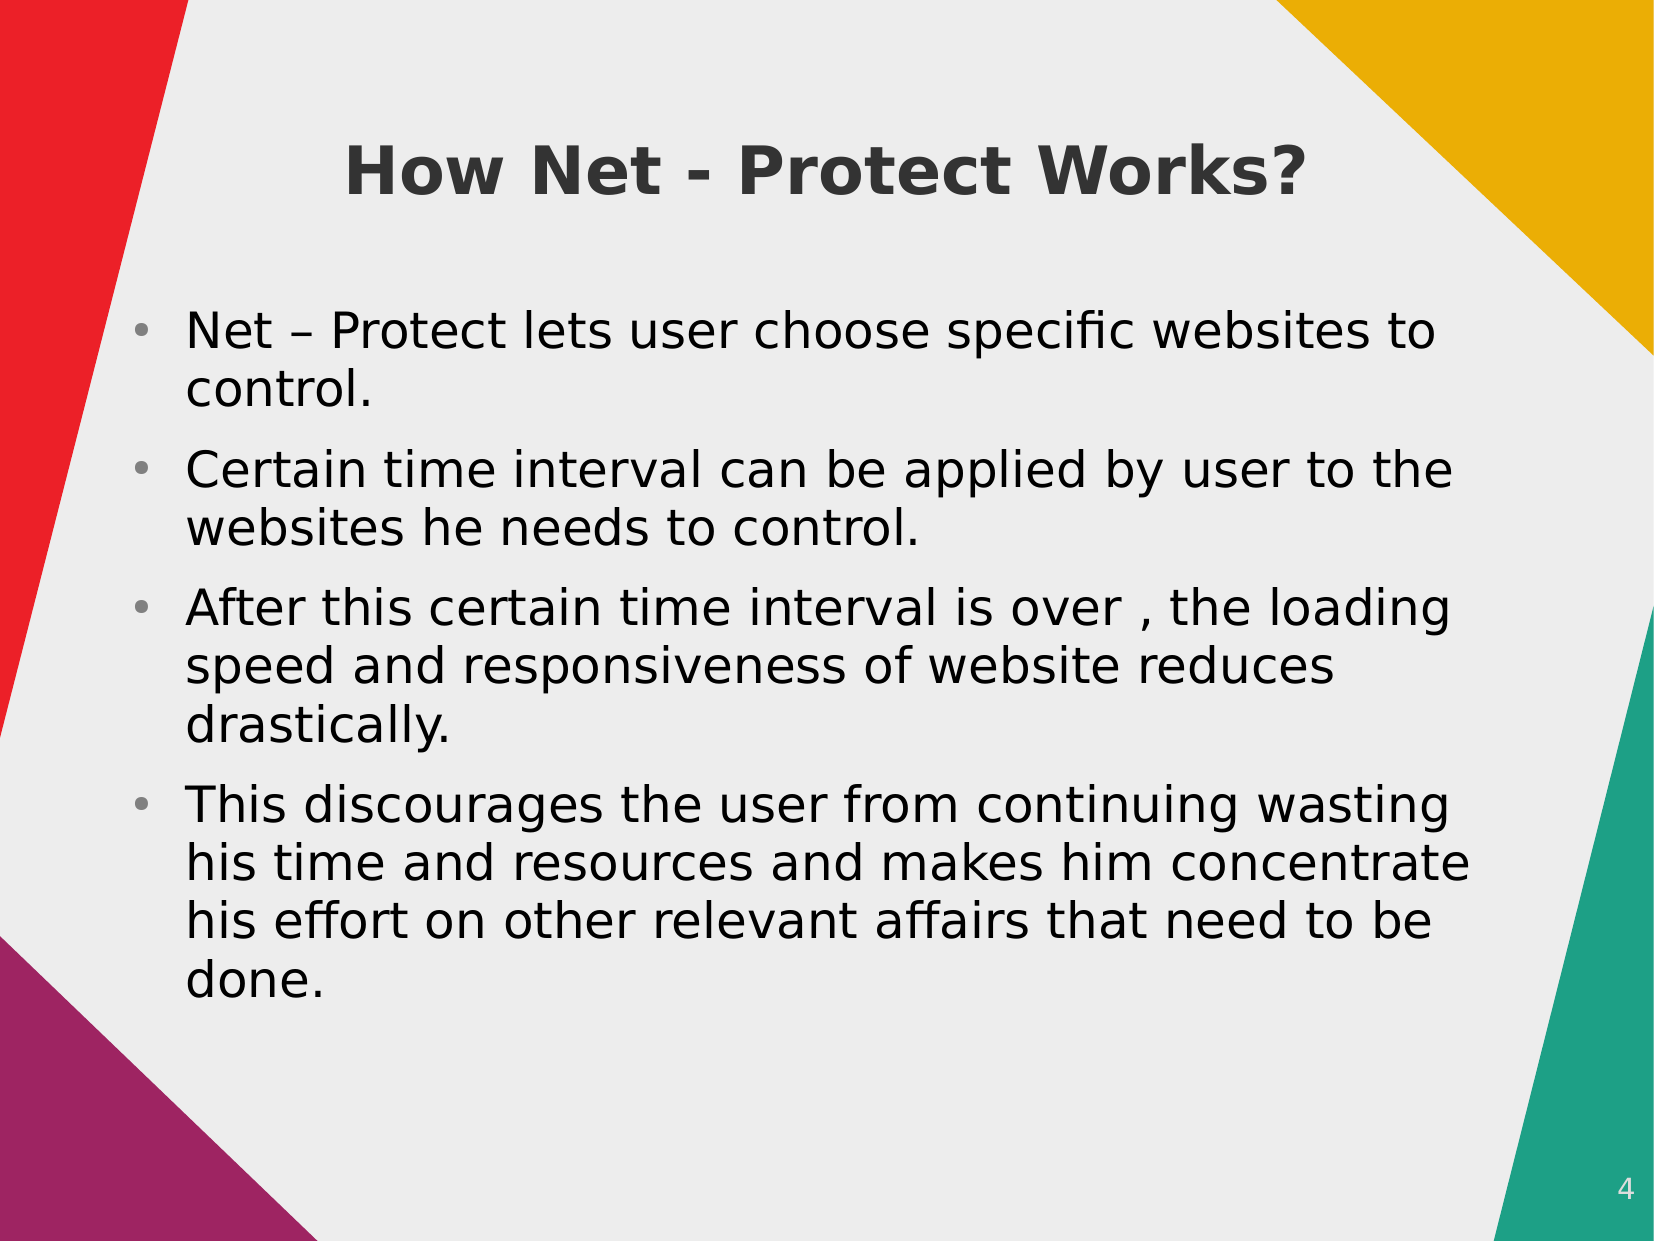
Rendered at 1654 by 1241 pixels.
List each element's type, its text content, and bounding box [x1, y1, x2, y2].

list Net – Protect lets user choose specific websites to control. Certain time interval can be applied by user to the websites he needs to control. After this certain time interval is over , the loading speed and responsiveness of website reduces drastically. This discourages the user from continuing wasting his time and resources and makes him concentrate his effort on other relevant affairs that need to be done. [114, 302, 1539, 1033]
title How Net - Protect Works? [114, 73, 1539, 271]
